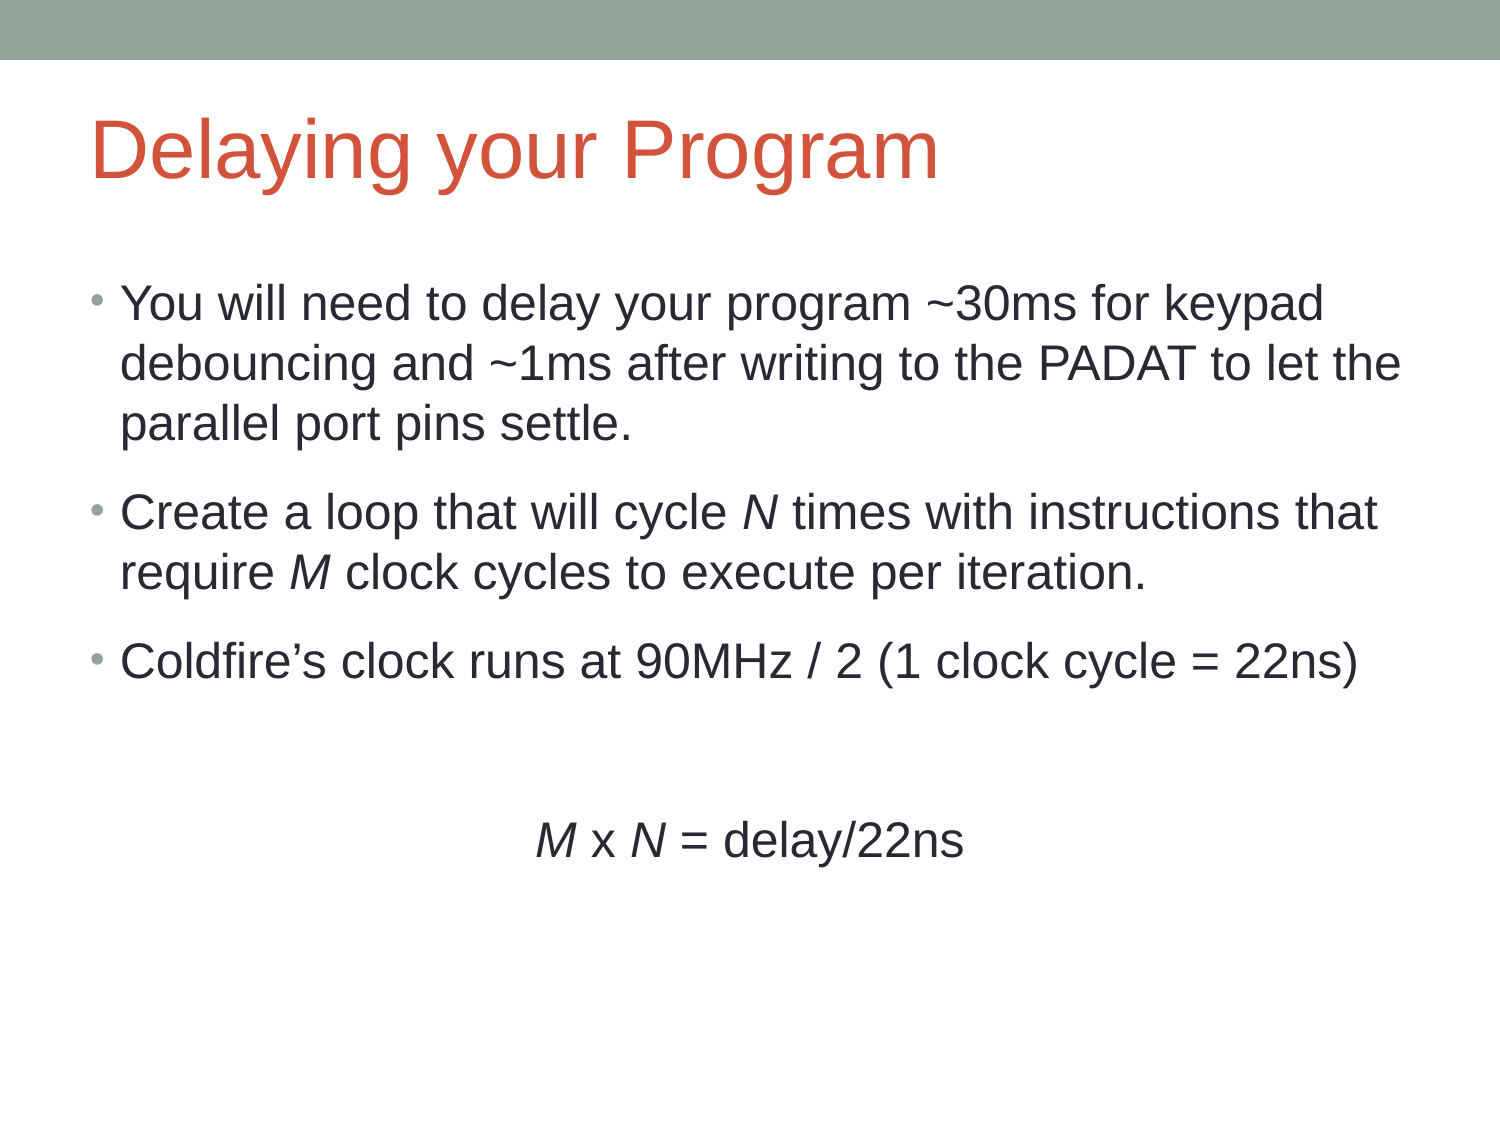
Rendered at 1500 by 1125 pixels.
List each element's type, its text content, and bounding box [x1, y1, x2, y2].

list You will need to delay your program ~30ms for keypad debouncing and ~1ms after writing to the PADAT to let the parallel port pins settle. Create a loop that will cycle N times with instructions that require M clock cycles to execute per iteration. Coldfire’s clock runs at 90MHz / 2 (1 clock cycle = 22ns) M x N = delay/22ns [75, 262, 1425, 1063]
title Delaying your Program [75, 87, 1425, 250]
